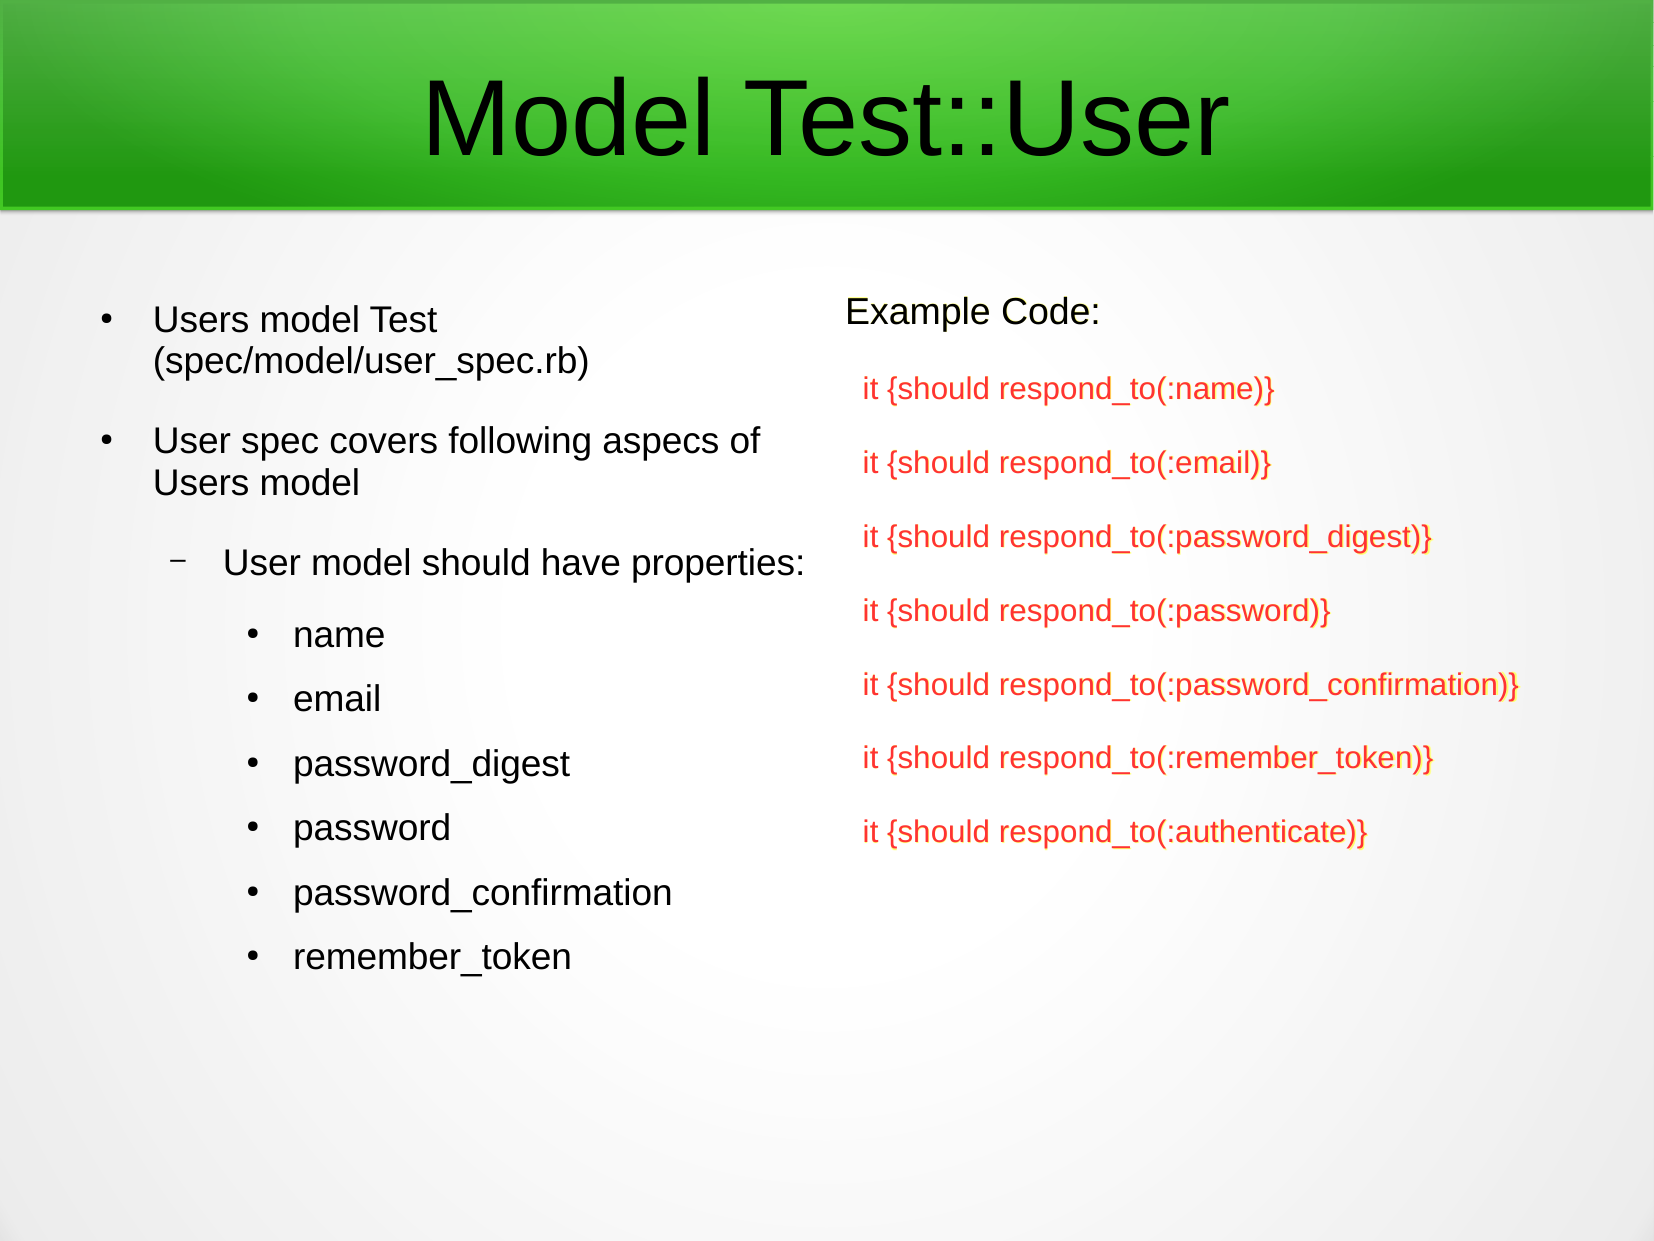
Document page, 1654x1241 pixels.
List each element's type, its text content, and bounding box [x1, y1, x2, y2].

title Model Test::User [82, 47, 1571, 189]
list Users model Test (spec/model/user_spec.rb) User spec covers following aspecs of Users model User model should have properties: name email password_digest password password_confirmation remember_token [82, 299, 809, 1019]
list Example Code: it {should respond_to(:name)} it {should respond_to(:email)} it {should respond_to(:password_digest)} it {should respond_to(:password)} it {should respond_to(:password_confirmation)} it {should respond_to(:remember_token)} it {should respond_to(:authenticate)} [845, 290, 1572, 1010]
